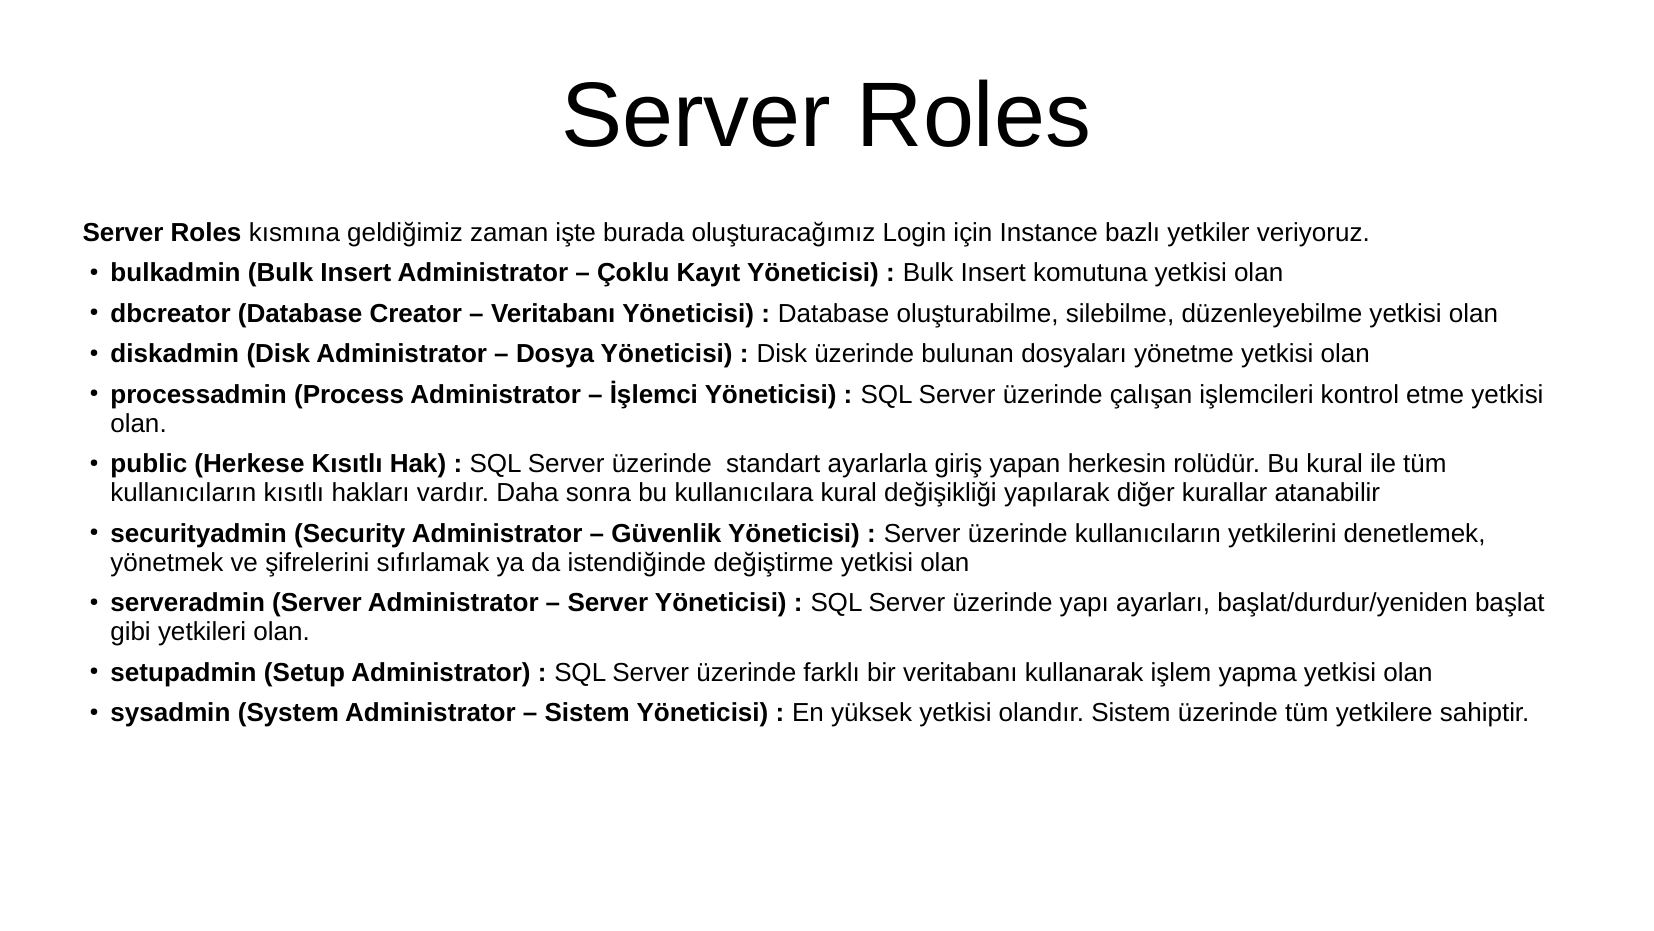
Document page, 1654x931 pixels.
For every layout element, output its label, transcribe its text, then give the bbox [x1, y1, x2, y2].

title Server Roles [82, 37, 1571, 193]
list Server Roles kısmına geldiğimiz zaman işte burada oluşturacağımız Login için Instance bazlı yetkiler veriyoruz. bulkadmin (Bulk Insert Administrator – Çoklu Kayıt Yöneticisi) : Bulk Insert komutuna yetkisi olan dbcreator (Database Creator – Veritabanı Yöneticisi) : Database oluşturabilme, silebilme, düzenleyebilme yetkisi olan diskadmin (Disk Administrator – Dosya Yöneticisi) : Disk üzerinde bulunan dosyaları yönetme yetkisi olan processadmin (Process Administrator – İşlemci Yöneticisi) : SQL Server üzerinde çalışan işlemcileri kontrol etme yetkisi olan. public (Herkese Kısıtlı Hak) : SQL Server üzerinde standart ayarlarla giriş yapan herkesin rolüdür. Bu kural ile tüm kullanıcıların kısıtlı hakları vardır. Daha sonra bu kullanıcılara kural değişikliği yapılarak diğer kurallar atanabilir securityadmin (Security Administrator – Güvenlik Yöneticisi) : Server üzerinde kullanıcıların yetkilerini denetlemek, yönetmek ve şifrelerini sıfırlamak ya da istendiğinde değiştirme yetkisi olan serveradmin (Server Administrator – Server Yöneticisi) : SQL Server üzerinde yapı ayarları, başlat/durdur/yeniden başlat gibi yetkileri olan. setupadmin (Setup Administrator) : SQL Server üzerinde farklı bir veritabanı kullanarak işlem yapma yetkisi olan sysadmin (System Administrator – Sistem Yöneticisi) : En yüksek yetkisi olandır. Sistem üzerinde tüm yetkilere sahiptir. [82, 217, 1571, 758]
